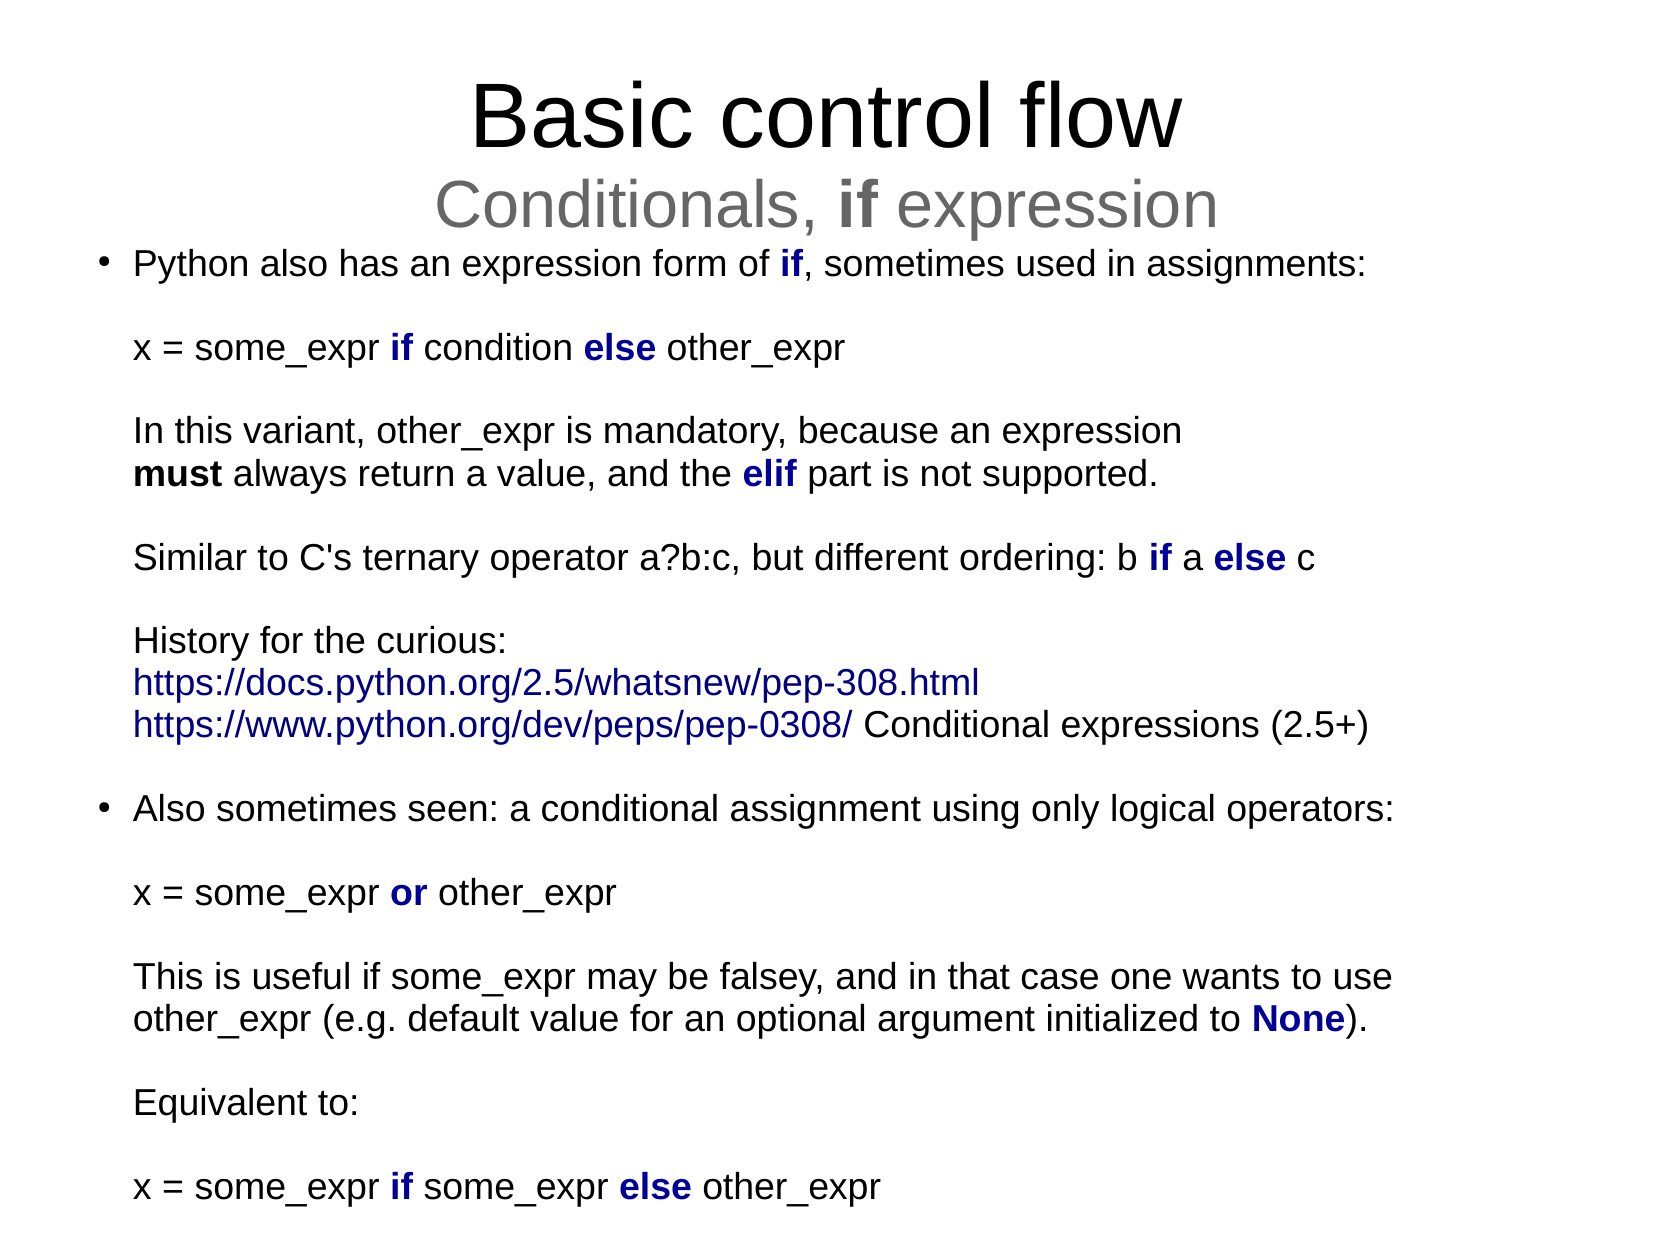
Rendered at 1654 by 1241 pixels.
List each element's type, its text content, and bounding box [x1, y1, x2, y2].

title Basic control flow Conditionals, if expression [82, 49, 1571, 257]
text_box Python also has an expression form of if, sometimes used in assignments: x = some_expr if condition else other_expr In this variant, other_expr is mandatory, because an expression must always return a value, and the elif part is not supported. Similar to C's ternary operator a?b:c, but different ordering: b if a else c History for the curious: https://docs.python.org/2.5/whatsnew/pep-308.html https://www.python.org/dev/peps/pep-0308/ Conditional expressions (2.5+) Also sometimes seen: a conditional assignment using only logical operators: x = some_expr or other_expr This is useful if some_expr may be falsey, and in that case one wants to use other_expr (e.g. default value for an optional argument initialized to None). Equivalent to: x = some_expr if some_expr else other_expr [82, 234, 1561, 1241]
